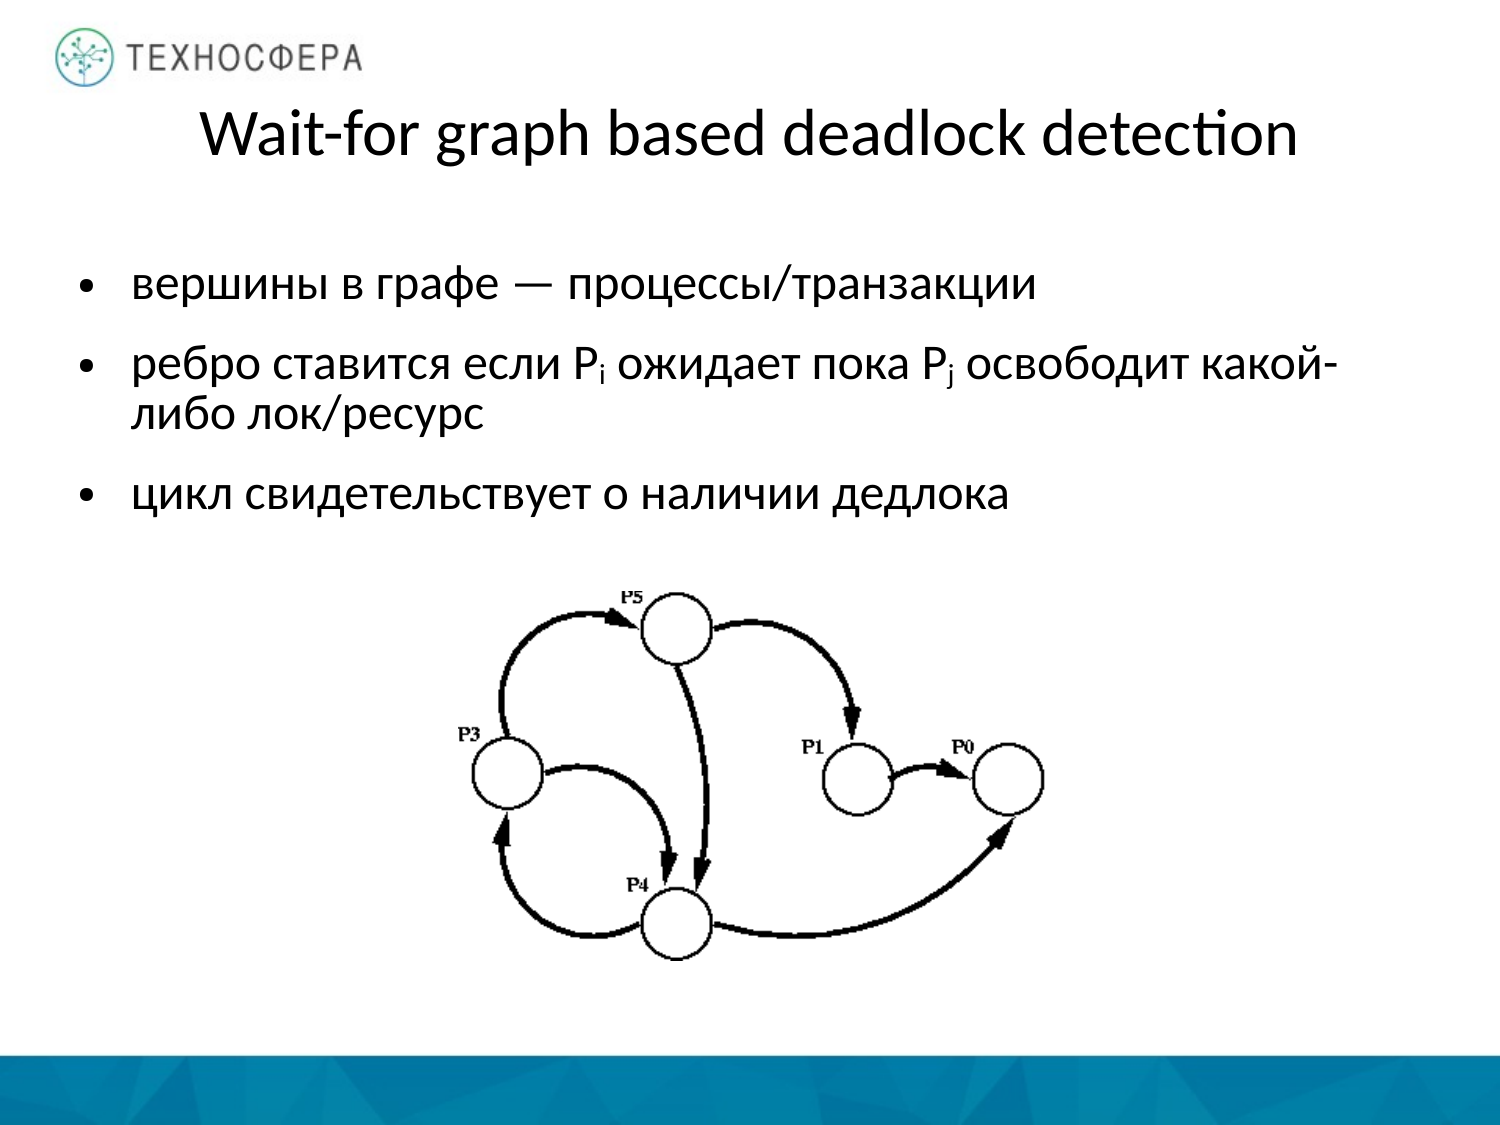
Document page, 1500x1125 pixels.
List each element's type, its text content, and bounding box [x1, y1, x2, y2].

title Wait-for graph based deadlock detection [75, 45, 1425, 233]
list вершины в графе — процессы/транзакции ребро ставится если Pi ожидает пока Pj освободит какой-либо лок/ресурс цикл свидетельствует о наличии дедлока [60, 262, 1411, 548]
picture [0, 0, 1500, 1057]
